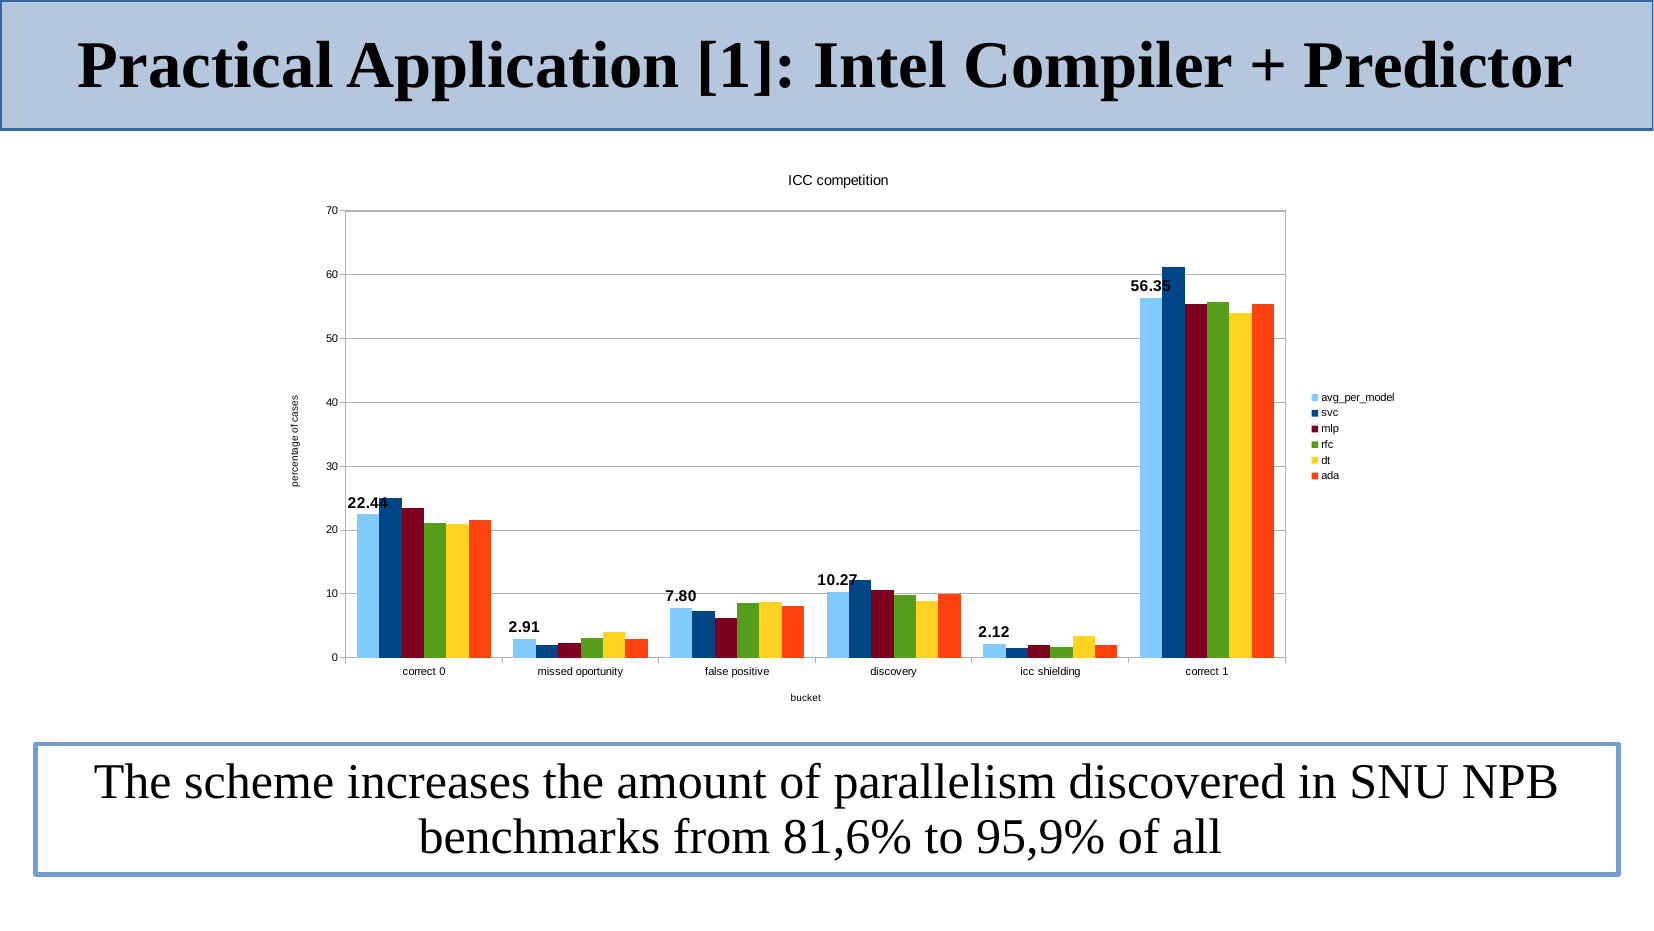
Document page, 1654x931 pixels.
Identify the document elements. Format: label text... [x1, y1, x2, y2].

title Practical Application [1]: Intel Compiler + Predictor [0, 0, 1654, 130]
picture [271, 153, 1406, 721]
text_box The scheme increases the amount of parallelism discovered in SNU NPB benchmarks from 81,6% to 95,9% of all [35, 744, 1619, 875]
